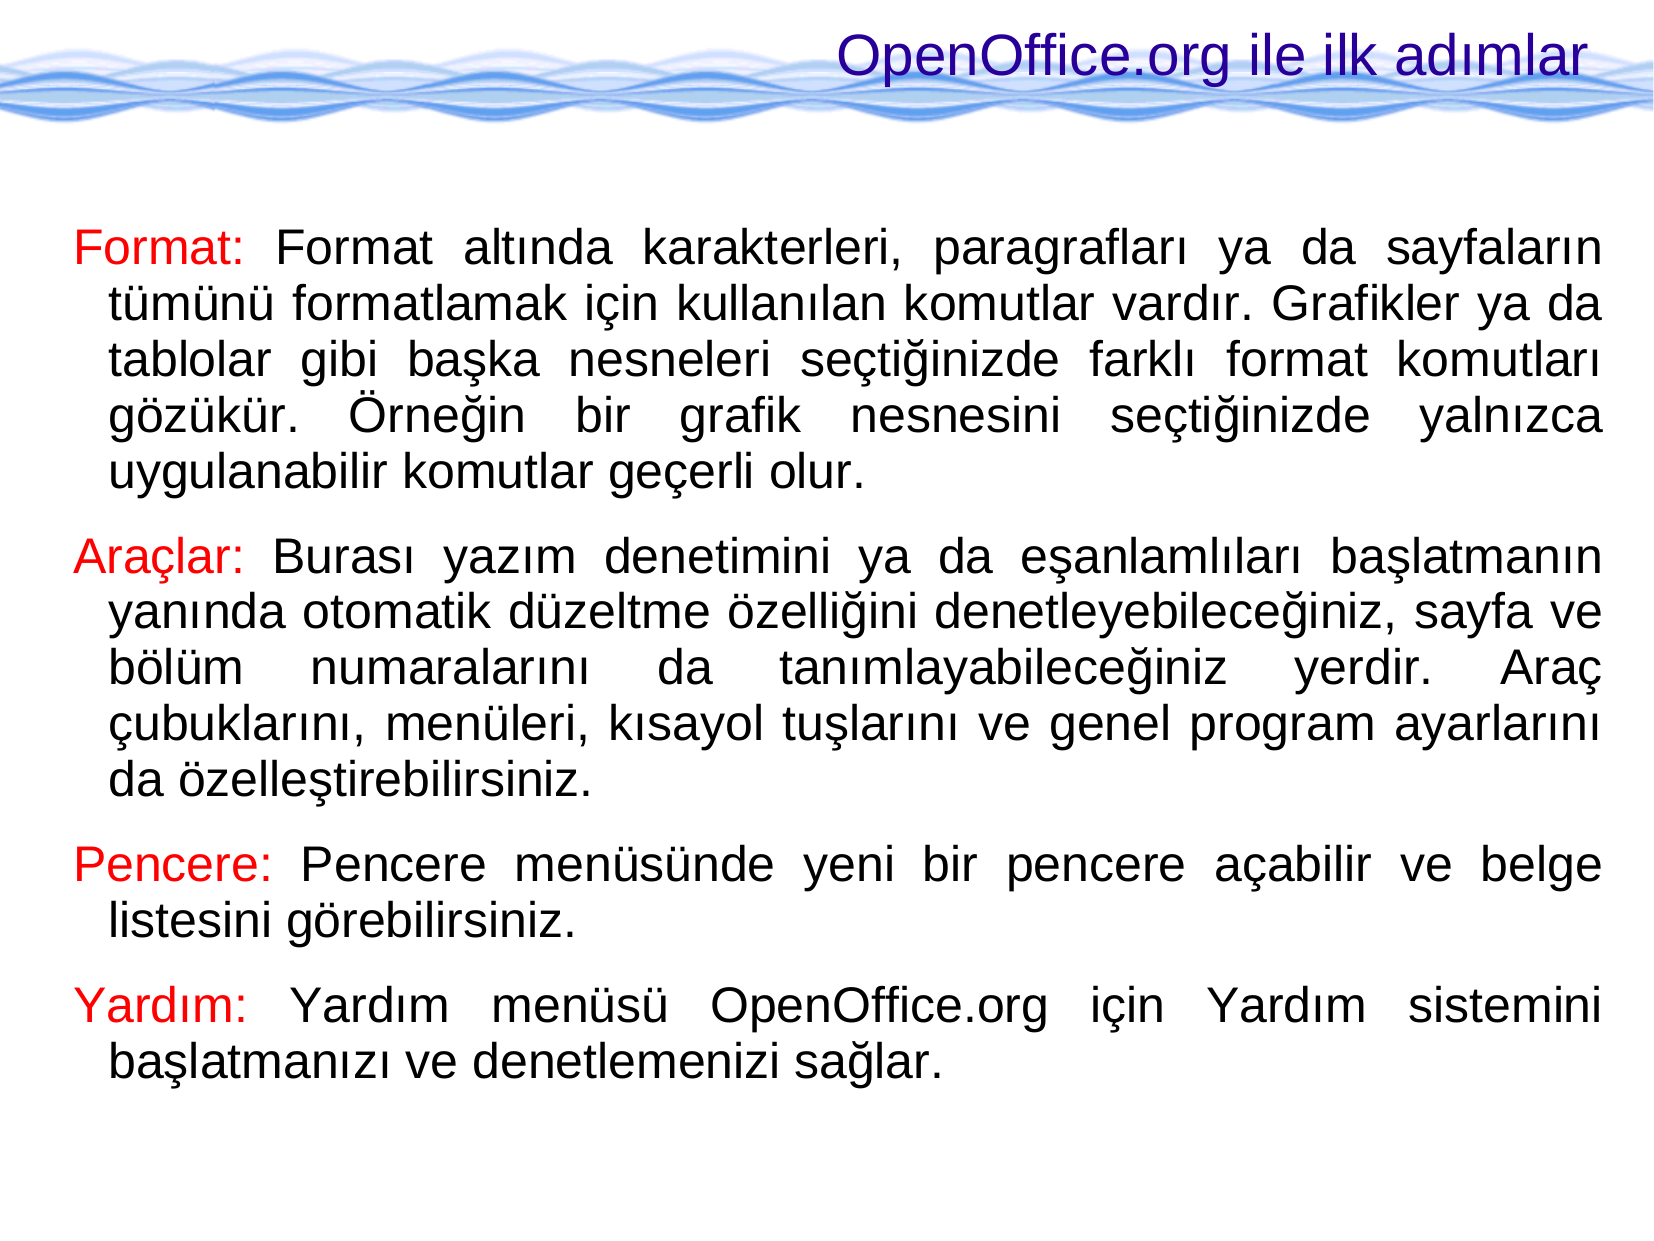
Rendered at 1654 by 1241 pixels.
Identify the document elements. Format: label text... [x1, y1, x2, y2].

text_box OpenOffice.org ile ilk adımlar [587, 15, 1654, 96]
text_box Format: Format altında karakterleri, paragrafları ya da sayfaların tümünü formatlamak için kullanılan komutlar vardır. Grafikler ya da tablolar gibi başka nesneleri seçtiğinizde farklı format komutları gözükür. Örneğin bir grafik nesnesini seçtiğinizde yalnızca uygulanabilir komutlar geçerli olur. Araçlar: Burası yazım denetimini ya da eşanlamlıları başlatmanın yanında otomatik düzeltme özelliğini denetleyebileceğiniz, sayfa ve bölüm numaralarını da tanımlayabileceğiniz yerdir. Araç çubuklarını, menüleri, kısayol tuşlarını ve genel program ayarlarını da özelleştirebilirsiniz. Pencere: Pencere menüsünde yeni bir pencere açabilir ve belge listesini görebilirsiniz. Yardım: Yardım menüsü OpenOffice.org için Yardım sistemini başlatmanızı ve denetlemenizi sağlar. [22, 212, 1619, 1097]
picture [0, 41, 1654, 129]
